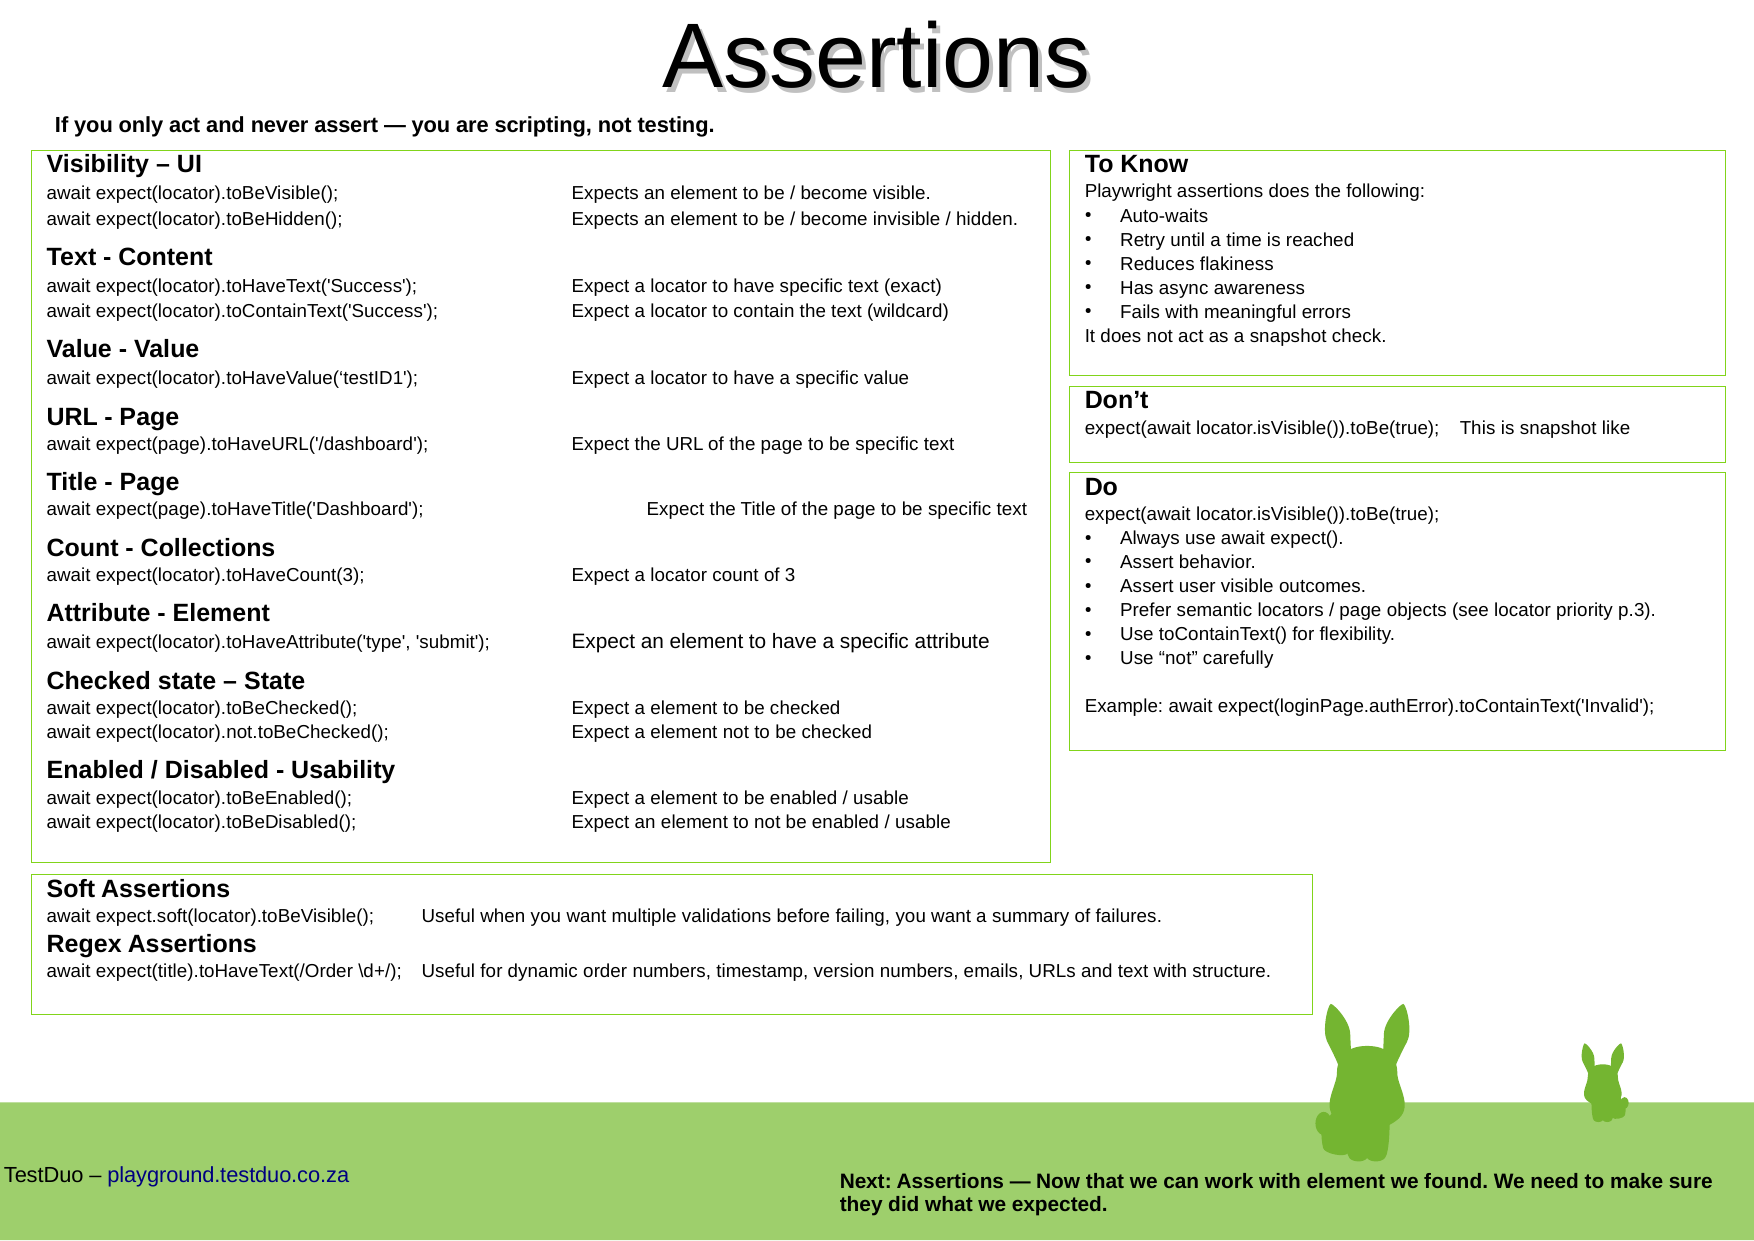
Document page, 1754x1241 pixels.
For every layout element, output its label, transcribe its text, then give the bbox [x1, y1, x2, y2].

title TestDuo – playground.testduo.co.za [3, 1150, 826, 1201]
text_box If you only act and never assert — you are scripting, not testing. [39, 112, 1711, 151]
title Assertions [93, 0, 1660, 112]
text_box Next: Assertions — Now that we can work with element we found. We need to make sure they did what we expected. [825, 1162, 1754, 1224]
text_box Visibility – UI await expect(locator).toBeVisible(); Expects an element to be / become visible. await expect(locator).toBeHidden(); Expects an element to be / become invisible / hidden. Text - Content await expect(locator).toHaveText('Success'); Expect a locator to have specific text (exact) await expect(locator).toContainText('Success'); Expect a locator to contain the text (wildcard) Value - Value await expect(locator).toHaveValue(‘testID1'); Expect a locator to have a specific value URL - Page await expect(page).toHaveURL('/dashboard'); Expect the URL of the page to be specific text Title - Page await expect(page).toHaveTitle('Dashboard'); Expect the Title of the page to be specific text Count - Collections await expect(locator).toHaveCount(3); Expect a locator count of 3 Attribute - Element await expect(locator).toHaveAttribute('type', 'submit'); Expect an element to have a specific attribute Checked state – State await expect(locator).toBeChecked(); Expect a element to be checked await expect(locator).not.toBeChecked(); Expect a element not to be checked Enabled / Disabled - Usability await expect(locator).toBeEnabled(); Expect a element to be enabled / usable await expect(locator).toBeDisabled(); Expect an element to not be enabled / usable [31, 150, 1051, 863]
text_box To Know Playwright assertions does the following: Auto-waits Retry until a time is reached Reduces flakiness Has async awareness Fails with meaningful errors It does not act as a snapshot check. [1069, 150, 1726, 376]
text_box Do expect(await locator.isVisible()).toBe(true); Always use await expect(). Assert behavior. Assert user visible outcomes. Prefer semantic locators / page objects (see locator priority p.3). Use toContainText() for flexibility. Use “not” carefully Example: await expect(loginPage.authError).toContainText('Invalid'); [1069, 472, 1726, 751]
text_box Soft Assertions await expect.soft(locator).toBeVisible(); Useful when you want multiple validations before failing, you want a summary of failures. Regex Assertions await expect(title).toHaveText(/Order \d+/); Useful for dynamic order numbers, timestamp, version numbers, emails, URLs and text with structure. [31, 874, 1313, 1015]
text_box Don’t expect(await locator.isVisible()).toBe(true); This is snapshot like [1069, 386, 1726, 463]
